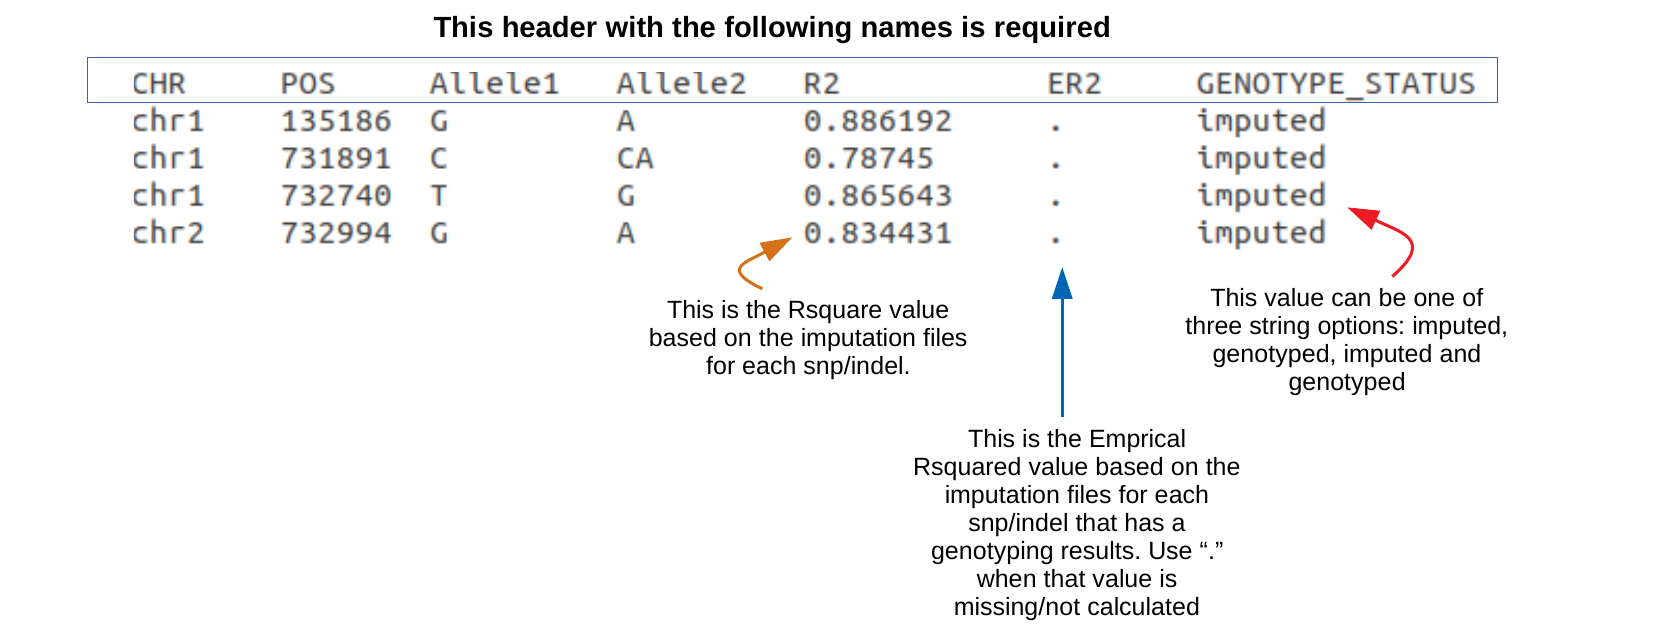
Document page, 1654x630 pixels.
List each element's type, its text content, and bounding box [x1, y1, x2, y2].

picture [133, 103, 1498, 253]
text_box This header with the following names is required [418, 3, 1122, 51]
text_box This is the Emprical Rsquared value based on the imputation files for each snp/indel that has a genotyping results. Use “.” when that value is missing/not calculated [897, 417, 1258, 629]
picture [133, 72, 1497, 102]
text_box This is the Rsquare value based on the imputation files for each snp/indel. [628, 288, 989, 394]
text_box This value can be one of three string options: imputed, genotyped, imputed and genotyped [1167, 276, 1528, 404]
